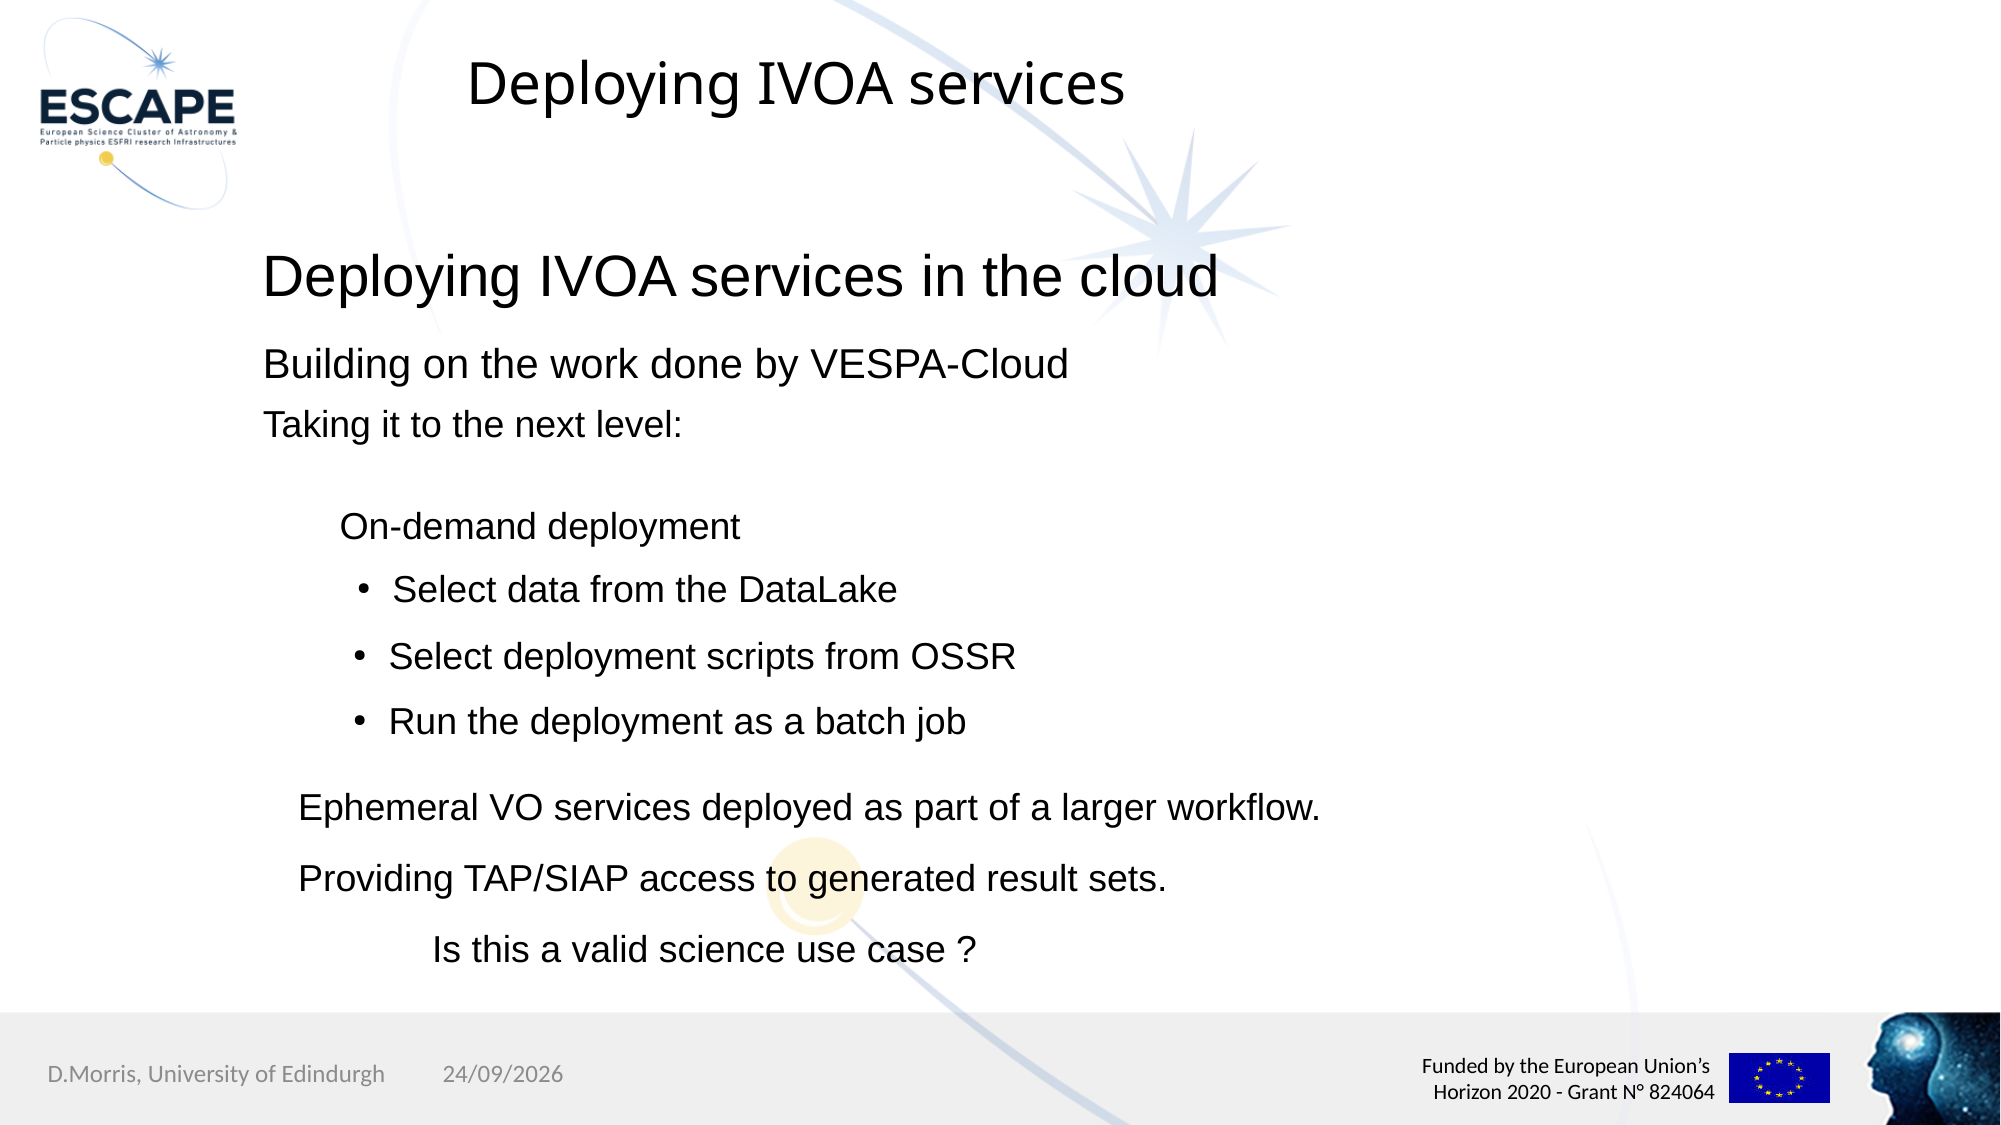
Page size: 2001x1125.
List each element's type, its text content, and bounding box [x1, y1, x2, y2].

text_box Select deployment scripts from OSSR [338, 628, 1033, 686]
title Deploying IVOA services [450, 11, 1647, 150]
slide_number 15/04/2021 [427, 1042, 684, 1103]
text_box Providing TAP/SIAP access to generated result sets. [283, 850, 1184, 908]
footer D.Morris, University of Edindurgh [32, 1042, 414, 1103]
text_box Select data from the DataLake [342, 561, 914, 618]
text_box Ephemeral VO services deployed as part of a larger workflow. [283, 779, 1337, 837]
picture [0, 0, 2001, 1125]
text_box On-demand deployment [324, 498, 756, 556]
text_box Deploying IVOA services in the cloud [248, 236, 1236, 317]
text_box Taking it to the next level: [248, 395, 699, 453]
text_box Run the deployment as a batch job [338, 693, 982, 751]
text_box Is this a valid science use case ? [417, 921, 993, 979]
text_box Building on the work done by VESPA-Cloud [248, 333, 1085, 395]
